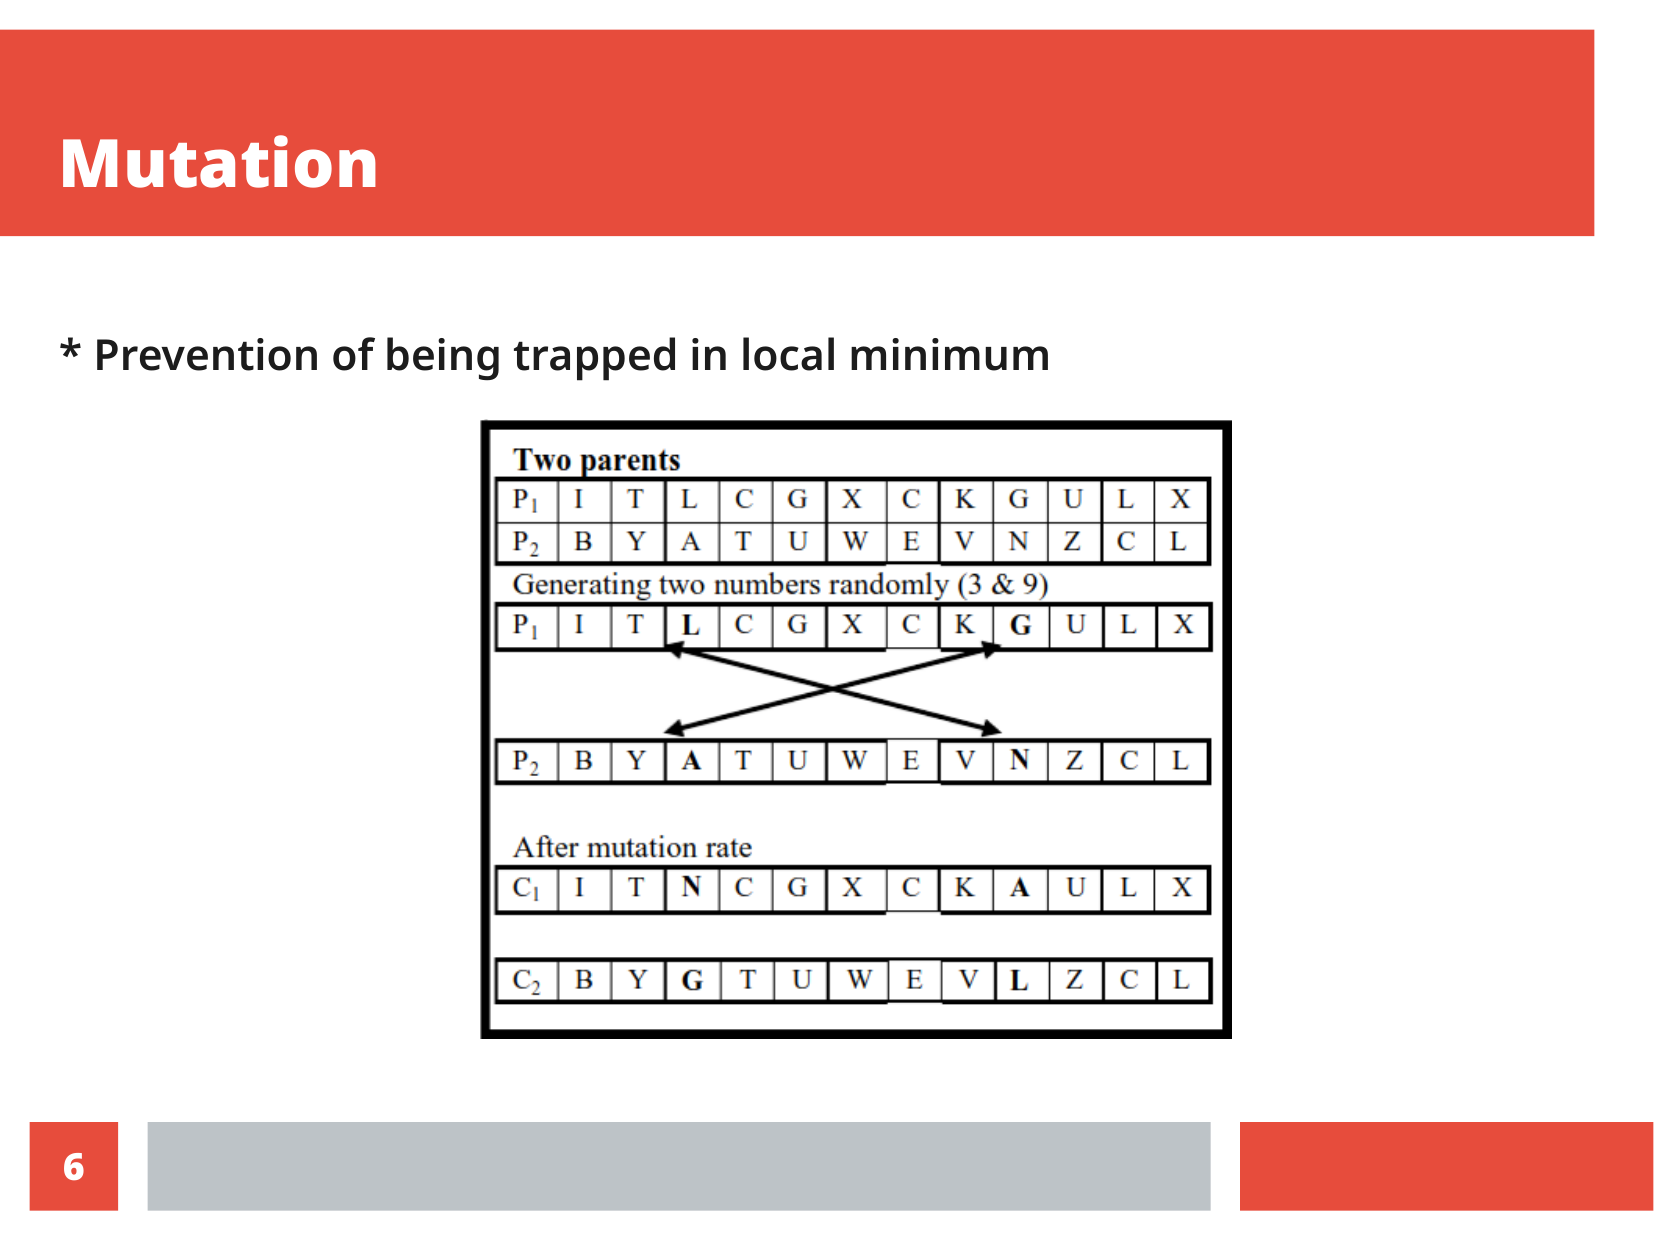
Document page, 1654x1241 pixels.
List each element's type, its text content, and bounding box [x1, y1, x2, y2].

list * Prevention of being trapped in local minimum [59, 324, 1565, 1093]
title Mutation [59, 59, 1595, 207]
picture [480, 419, 1232, 1039]
